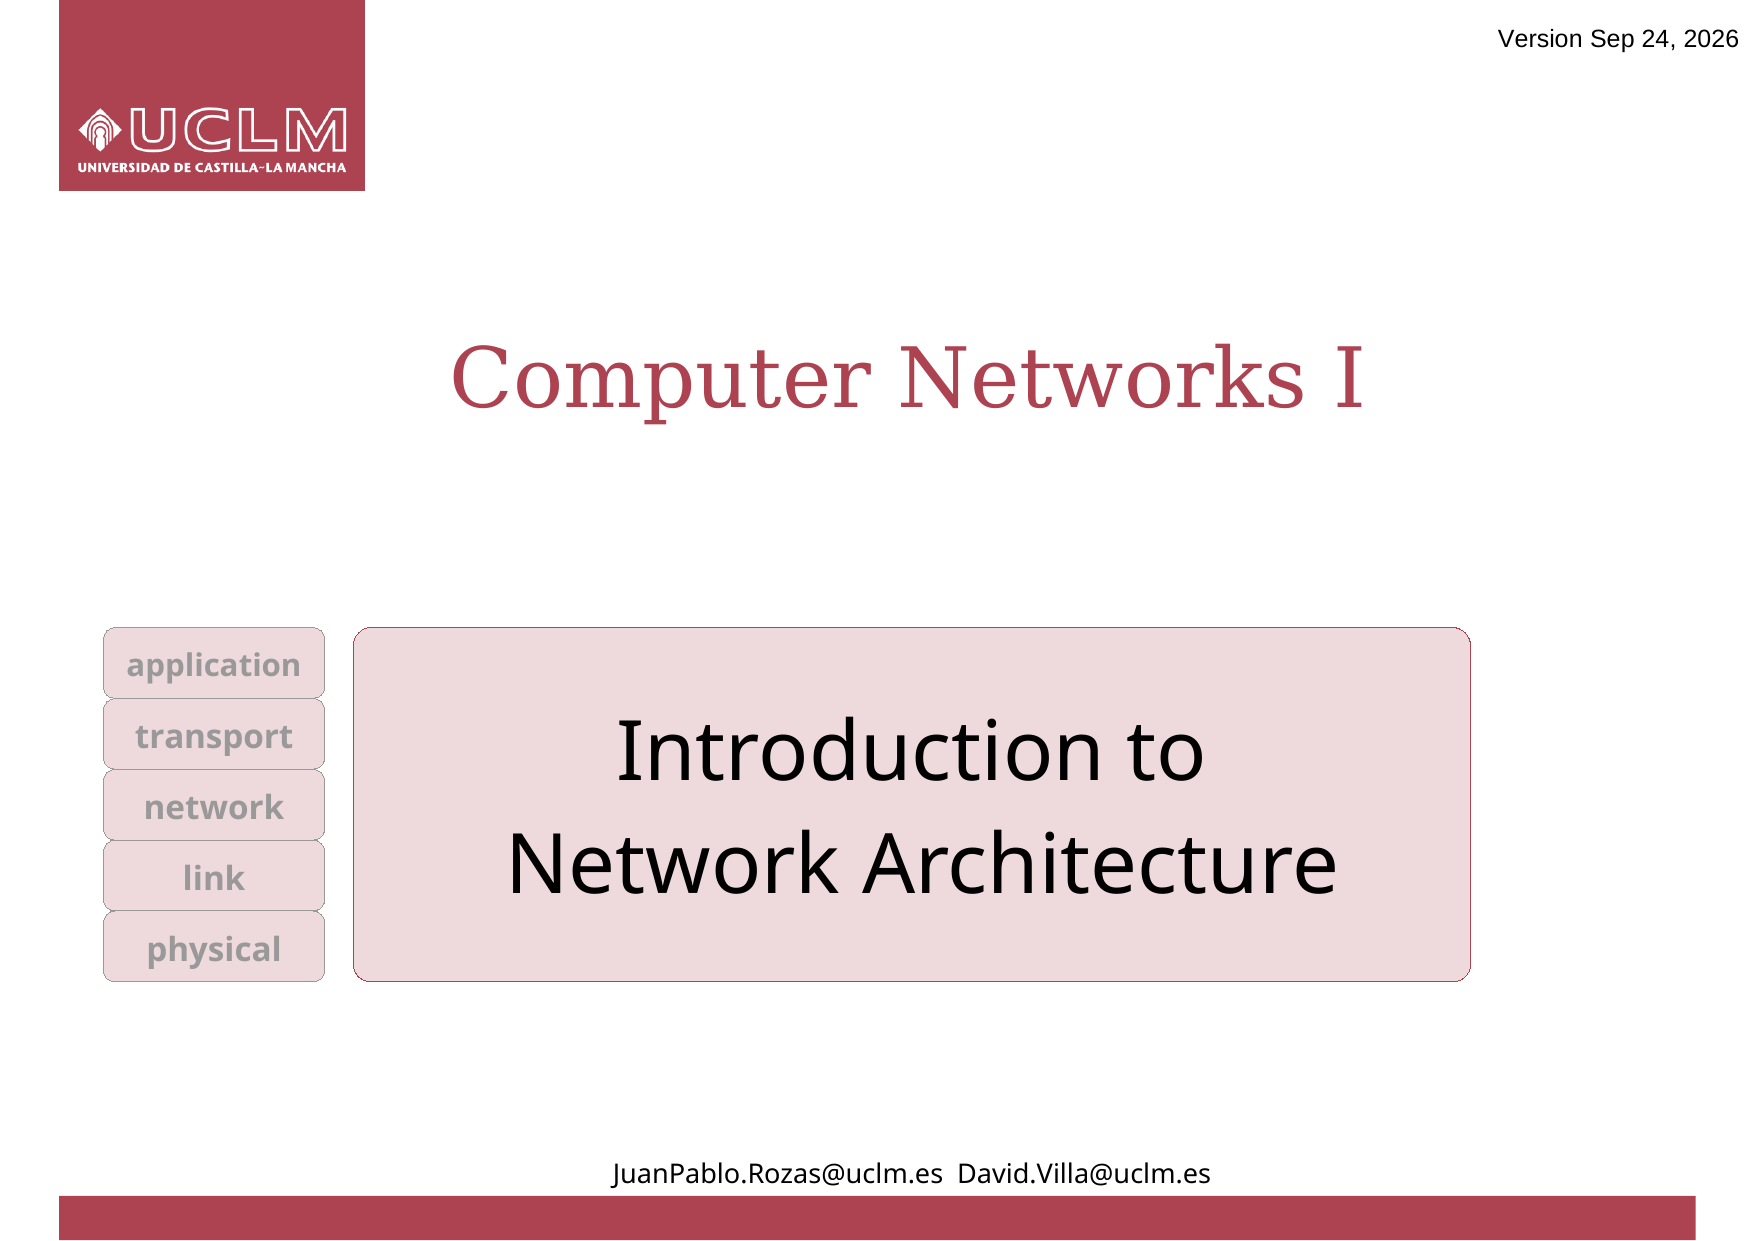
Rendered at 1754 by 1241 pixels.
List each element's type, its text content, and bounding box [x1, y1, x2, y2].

picture [59, 0, 365, 191]
text_box link [103, 840, 325, 911]
text_box transport [103, 698, 325, 769]
text_box JuanPablo.Rozas@uclm.es David.Villa@uclm.es [494, 1151, 1329, 1241]
text_box physical [103, 910, 325, 982]
text_box network [103, 769, 325, 841]
text_box application [103, 627, 325, 698]
title Introduction to Network Architecture [353, 627, 1471, 982]
